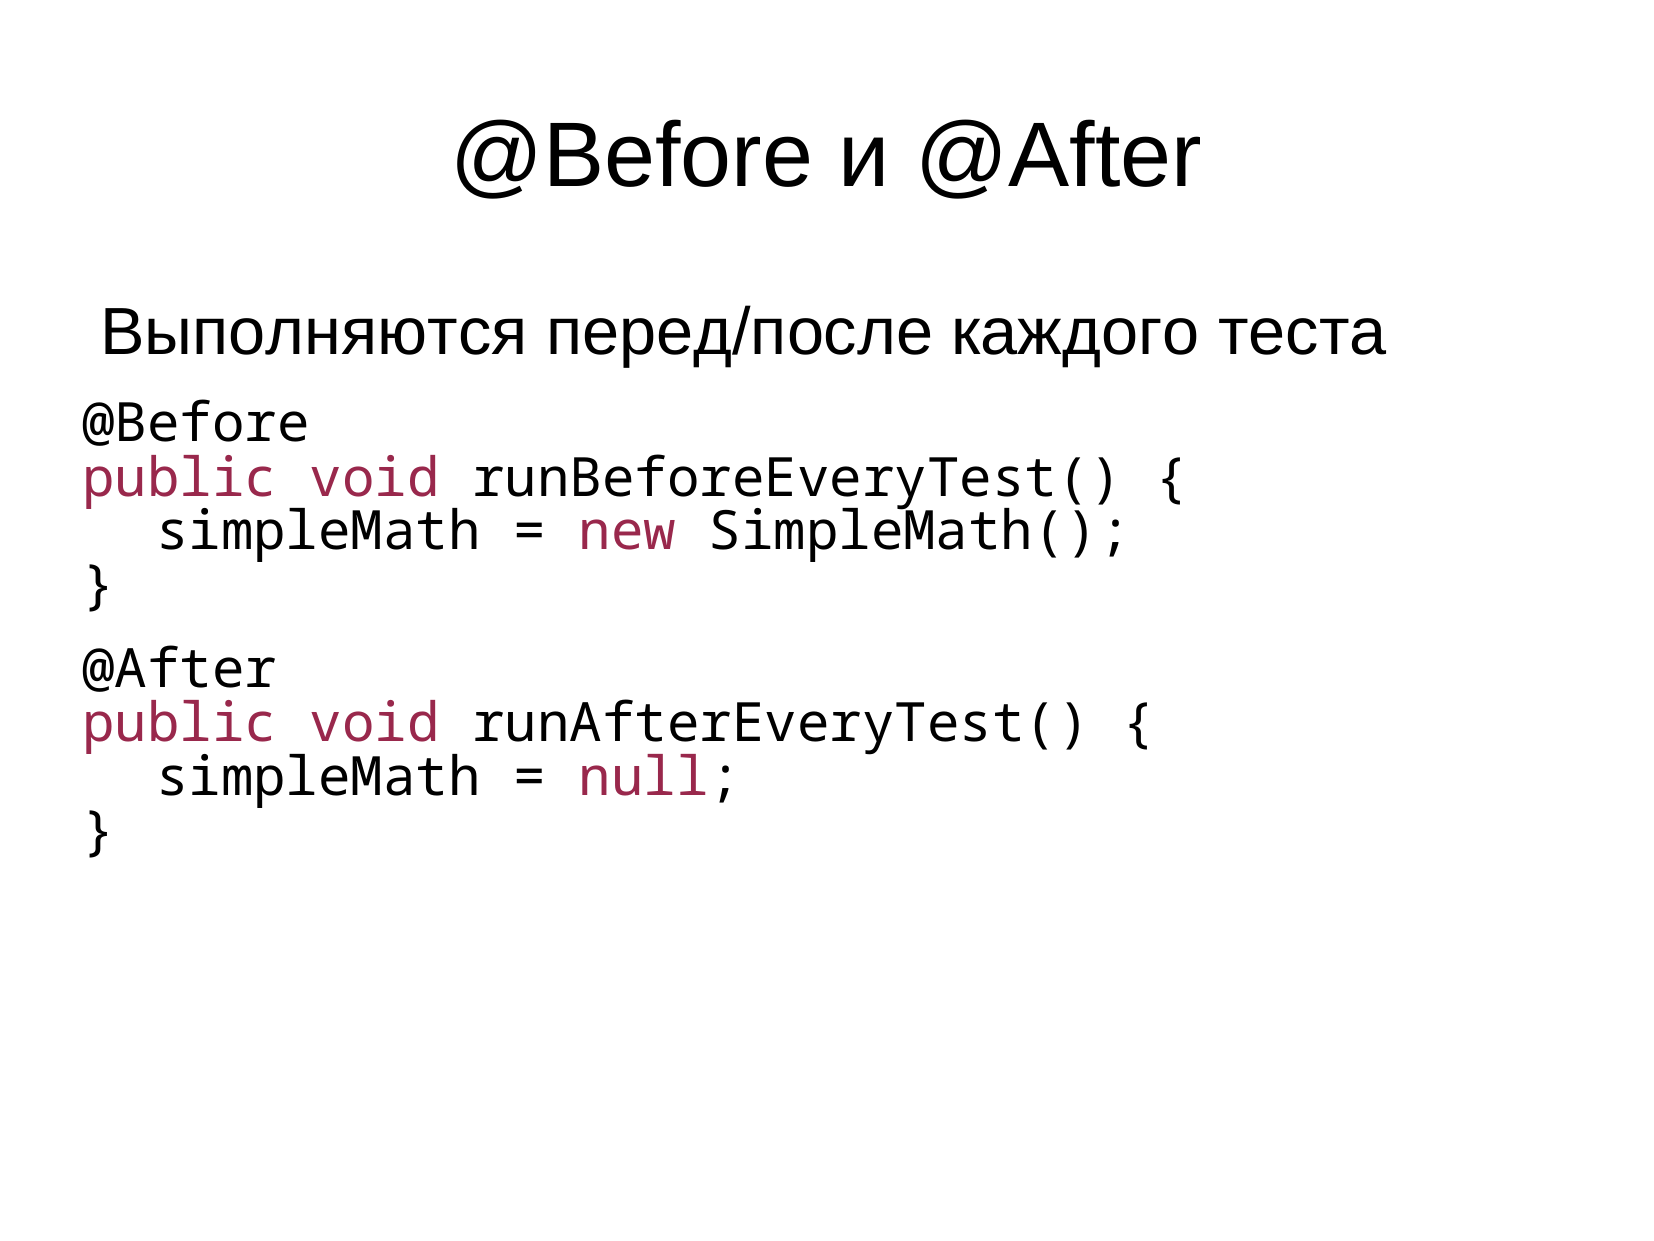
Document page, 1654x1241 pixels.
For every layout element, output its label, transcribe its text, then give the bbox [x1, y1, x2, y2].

title @Before и @After [82, 49, 1571, 257]
list Выполняются перед/после каждого теста @Before public void runBeforeEveryTest() { simpleMath = new SimpleMath(); } @After public void runAfterEveryTest() { simpleMath = null; } [82, 290, 1571, 1010]
